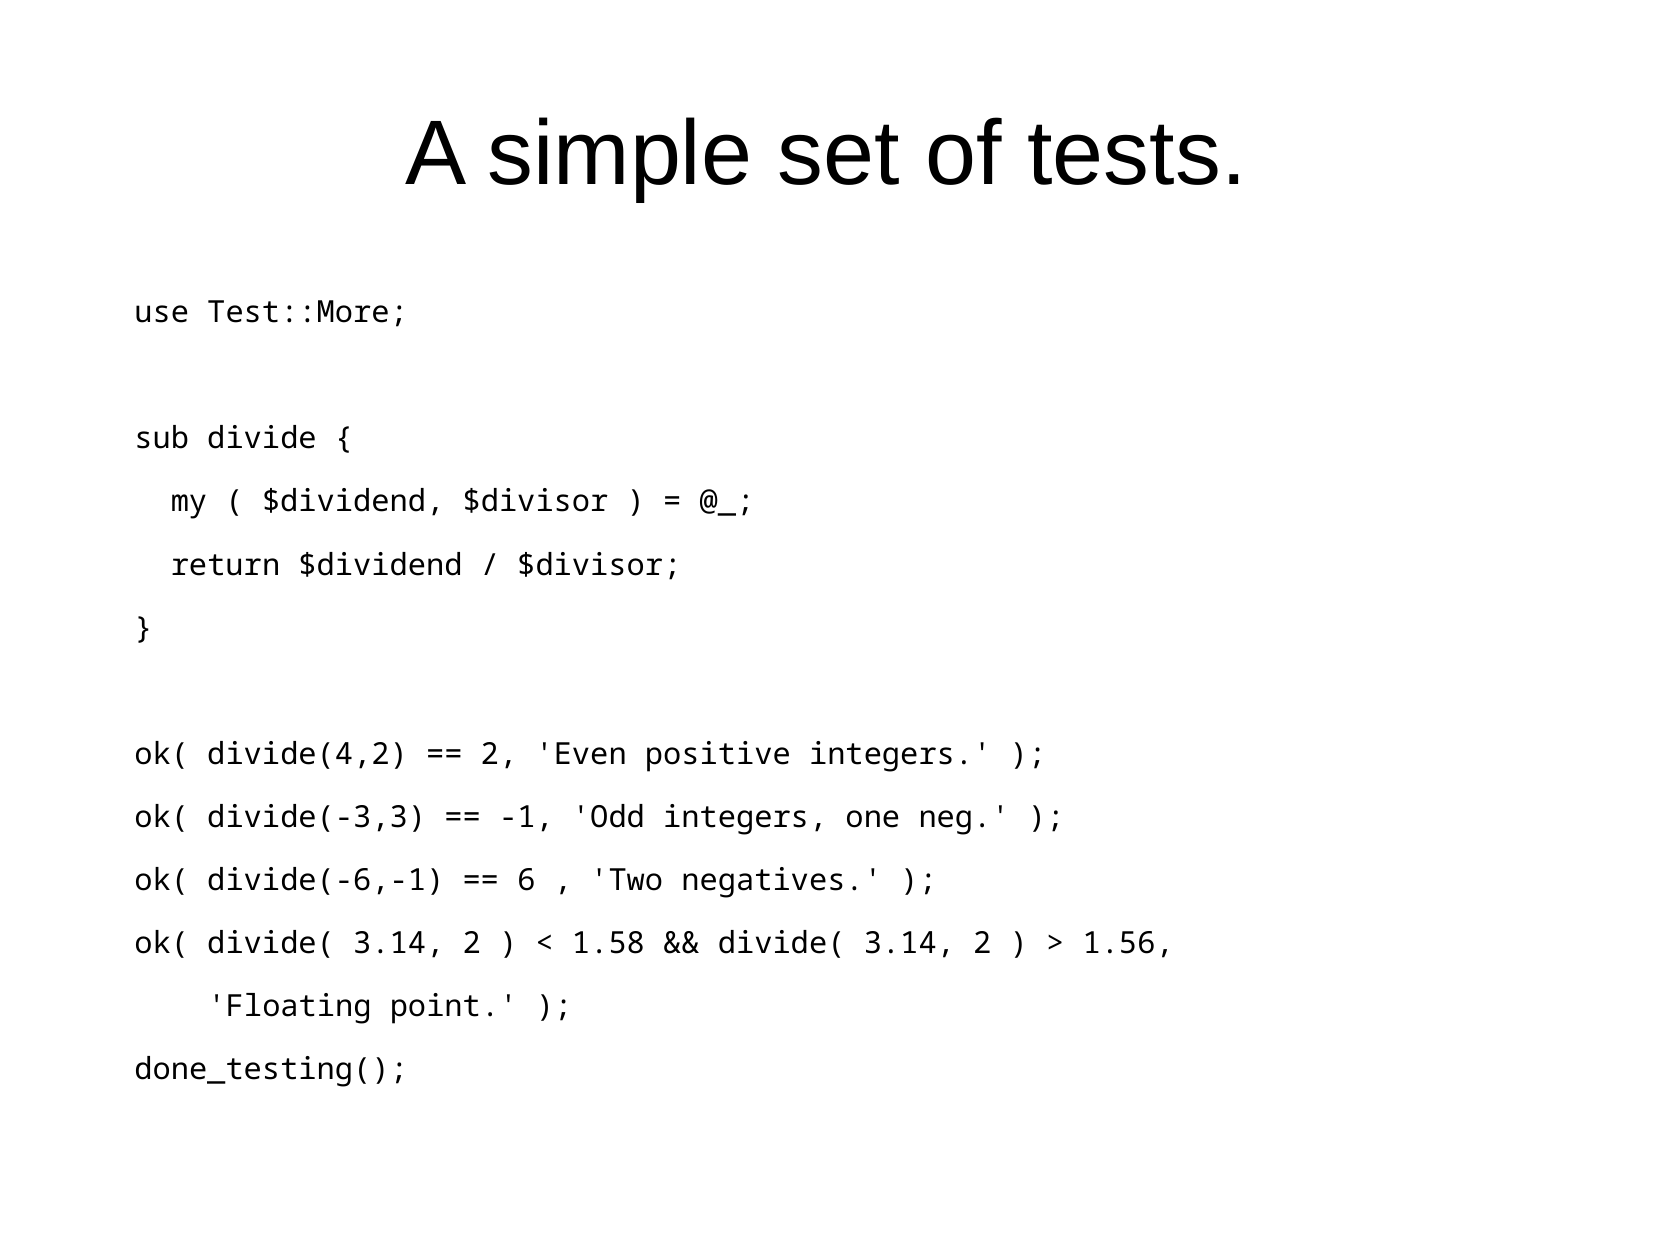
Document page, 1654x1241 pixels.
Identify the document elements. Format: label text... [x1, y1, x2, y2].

list use Test::More; sub divide { my ( $dividend, $divisor ) = @_; return $dividend / $divisor; } ok( divide(4,2) == 2, 'Even positive integers.' ); ok( divide(-3,3) == -1, 'Odd integers, one neg.' ); ok( divide(-6,-1) == 6 , 'Two negatives.' ); ok( divide( 3.14, 2 ) < 1.58 && divide( 3.14, 2 ) > 1.56, 'Floating point.' ); done_testing(); [82, 290, 1571, 1096]
title A simple set of tests. [82, 49, 1571, 257]
